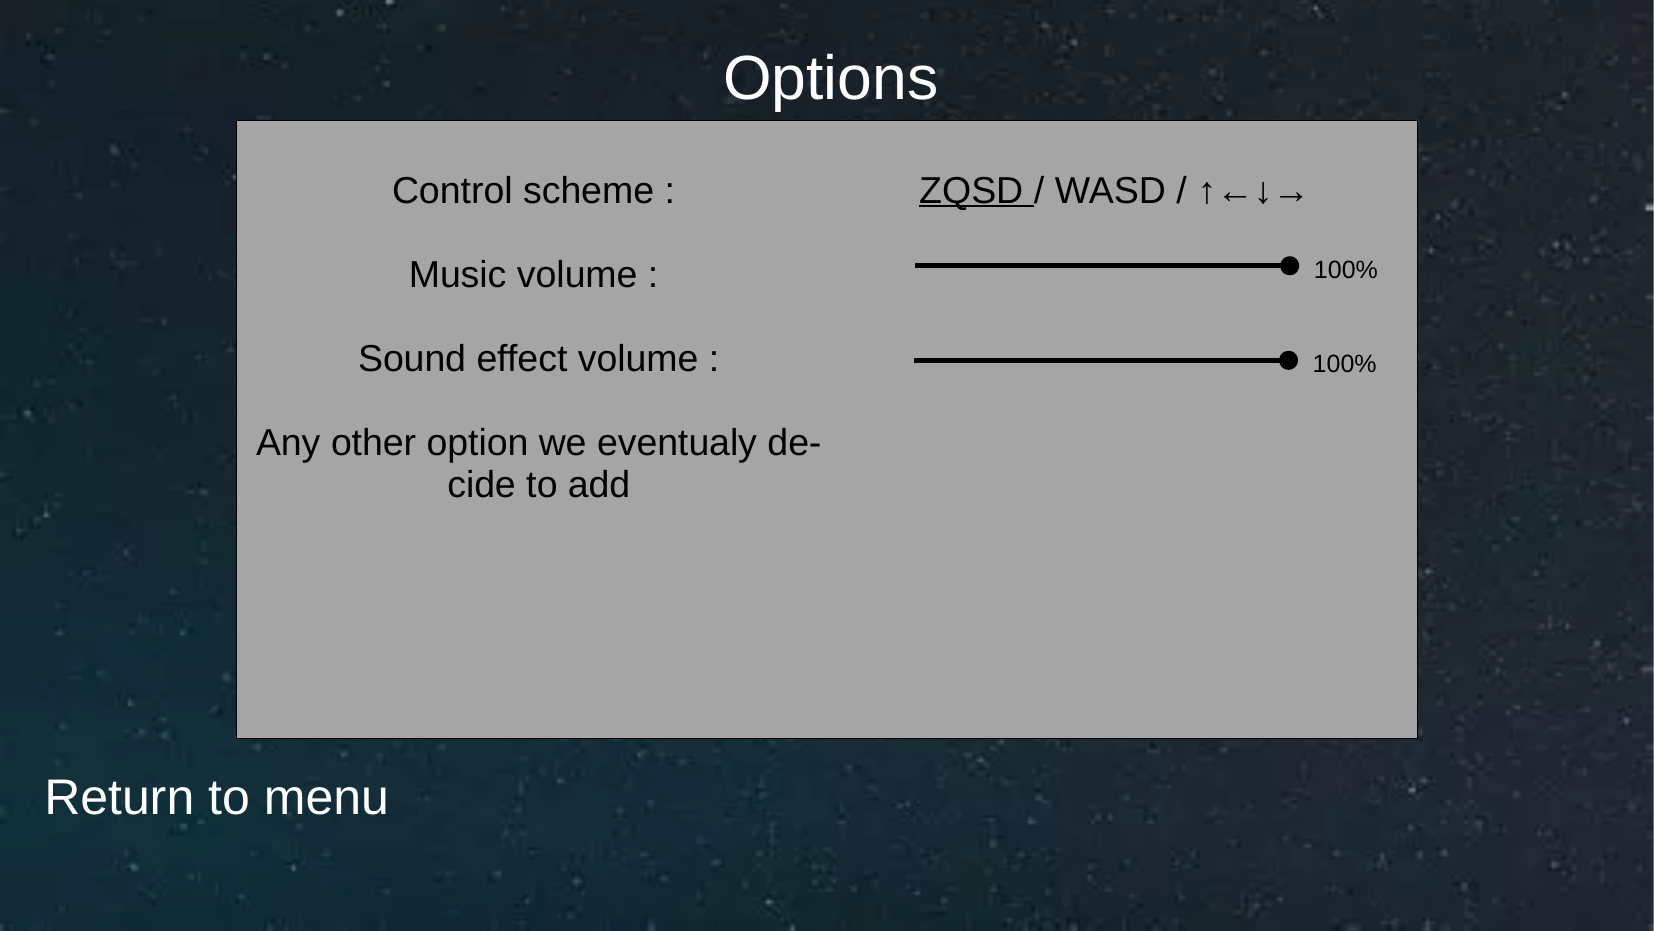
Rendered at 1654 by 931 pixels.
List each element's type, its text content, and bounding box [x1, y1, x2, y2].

picture [0, 0, 1654, 931]
text_box Control scheme : Music volume : Sound effect volume : Any other option we eventualy de- cide to add ZQSD / WASD / ↑←↓→ [236, 120, 1418, 739]
text_box 100% [1299, 248, 1418, 291]
text_box 100% [1298, 342, 1417, 386]
text_box Options [708, 35, 957, 120]
text_box Return to menu [29, 762, 414, 833]
